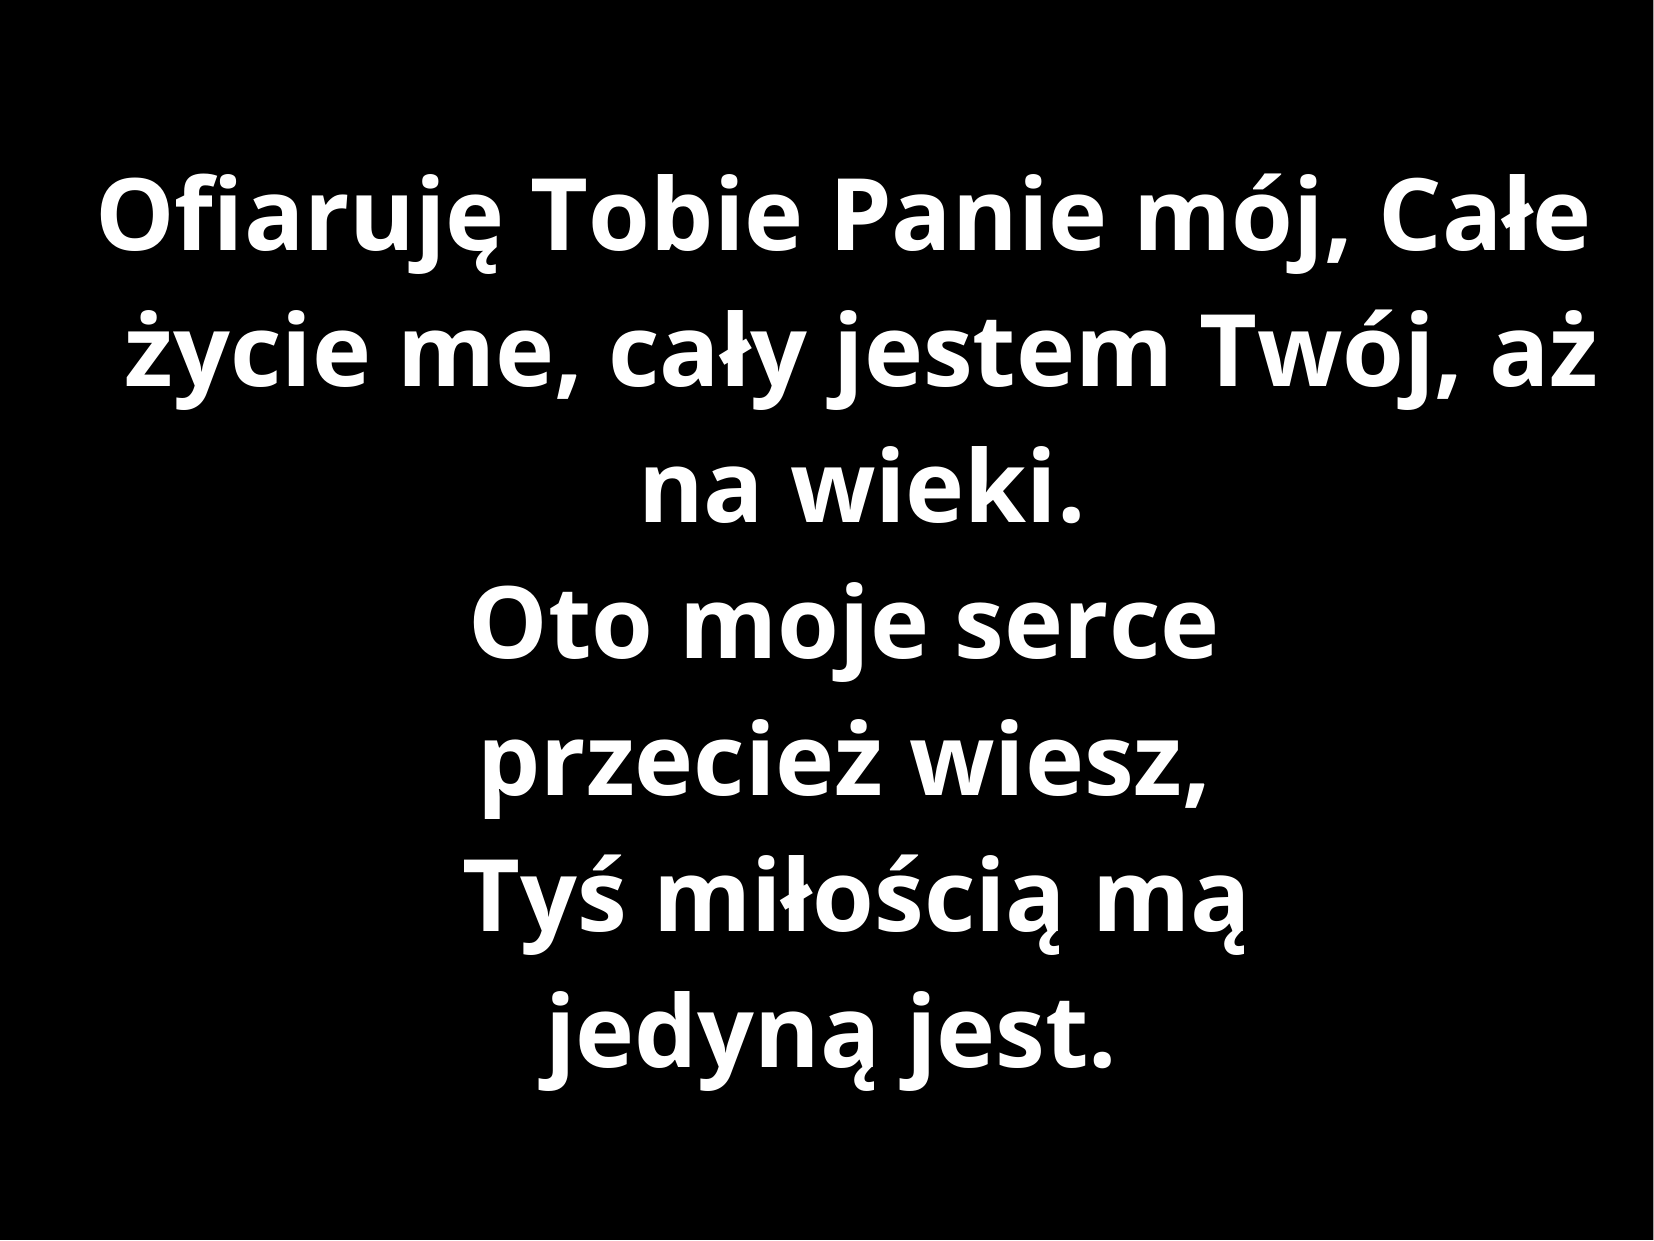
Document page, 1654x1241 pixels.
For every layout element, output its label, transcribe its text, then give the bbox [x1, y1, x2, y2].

subtitle Ofiaruję Tobie Panie mój, Całe życie me, cały jestem Twój, aż na wieki. Oto moje serce przecież wiesz, Tyś miłością mą jedyną jest. [0, 0, 1654, 1241]
